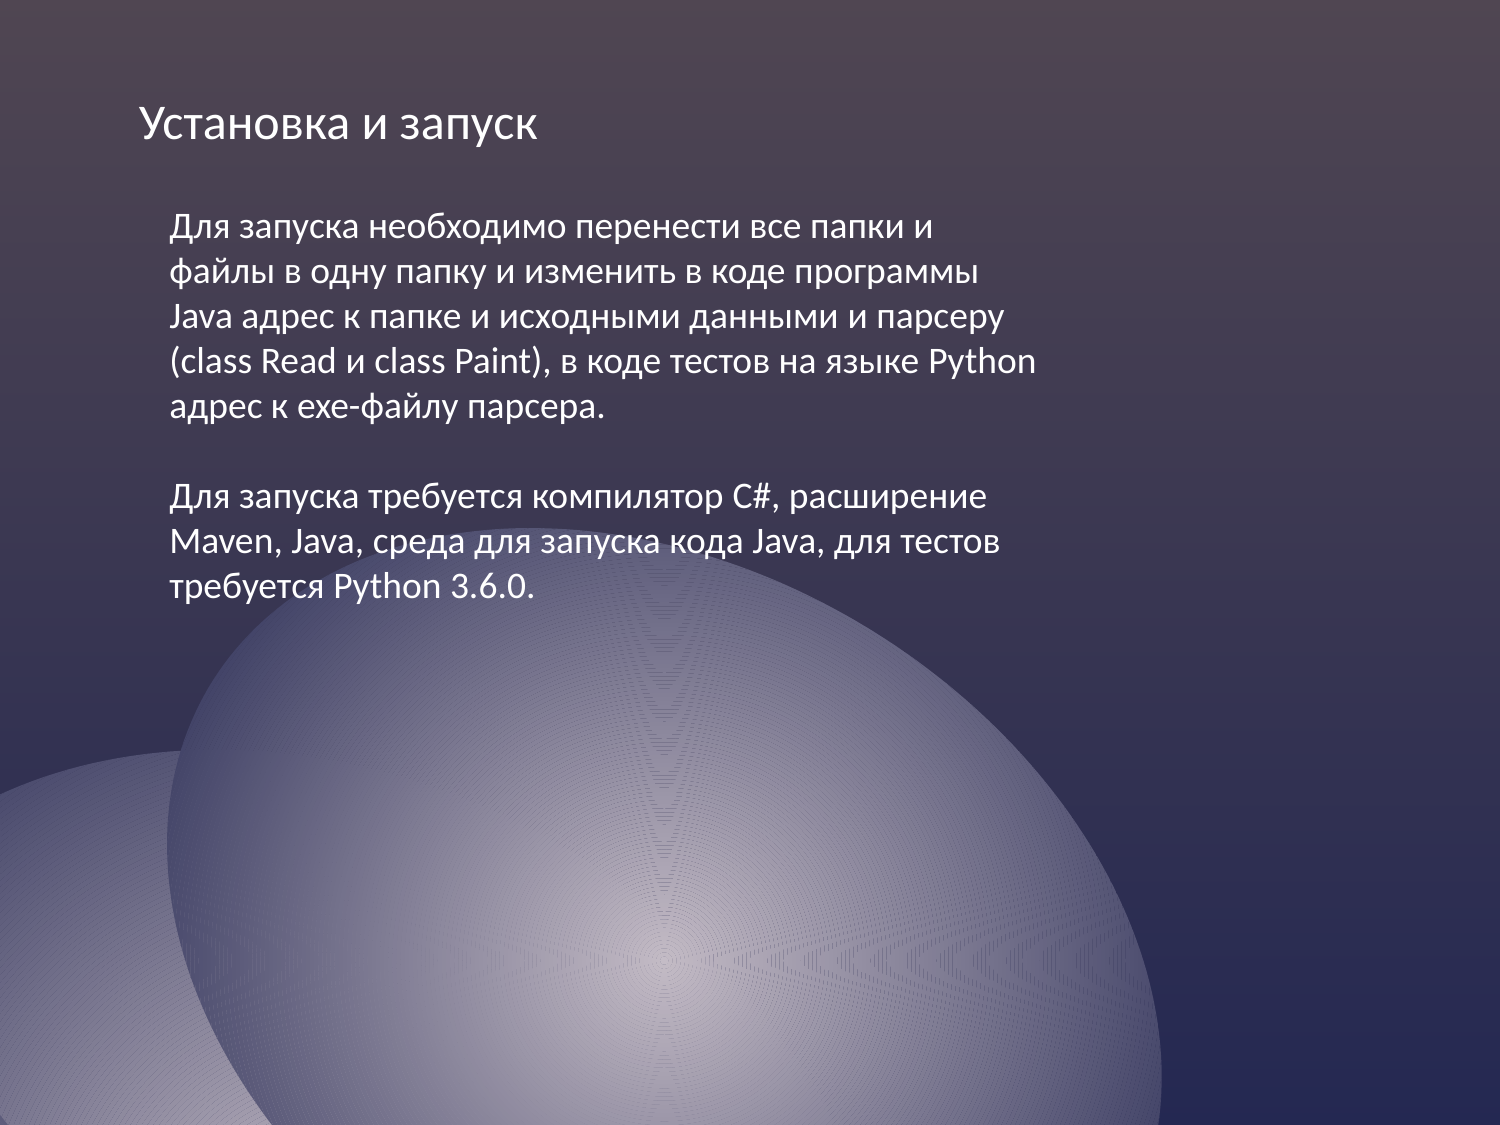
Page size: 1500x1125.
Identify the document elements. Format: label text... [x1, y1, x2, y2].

text_box Установка и запуск [124, 82, 993, 158]
text_box Для запуска необходимо перенести все папки и файлы в одну папку и изменить в коде программы Java адрес к папке и исходными данными и парсеру (class Read и class Paint), в коде тестов на языке Python адрес к exe-файлу парсера. Для запуска требуется компилятор C#, расширение Maven, Java, среда для запуска кода Java, для тестов требуется Python 3.6.0. [154, 193, 1059, 618]
